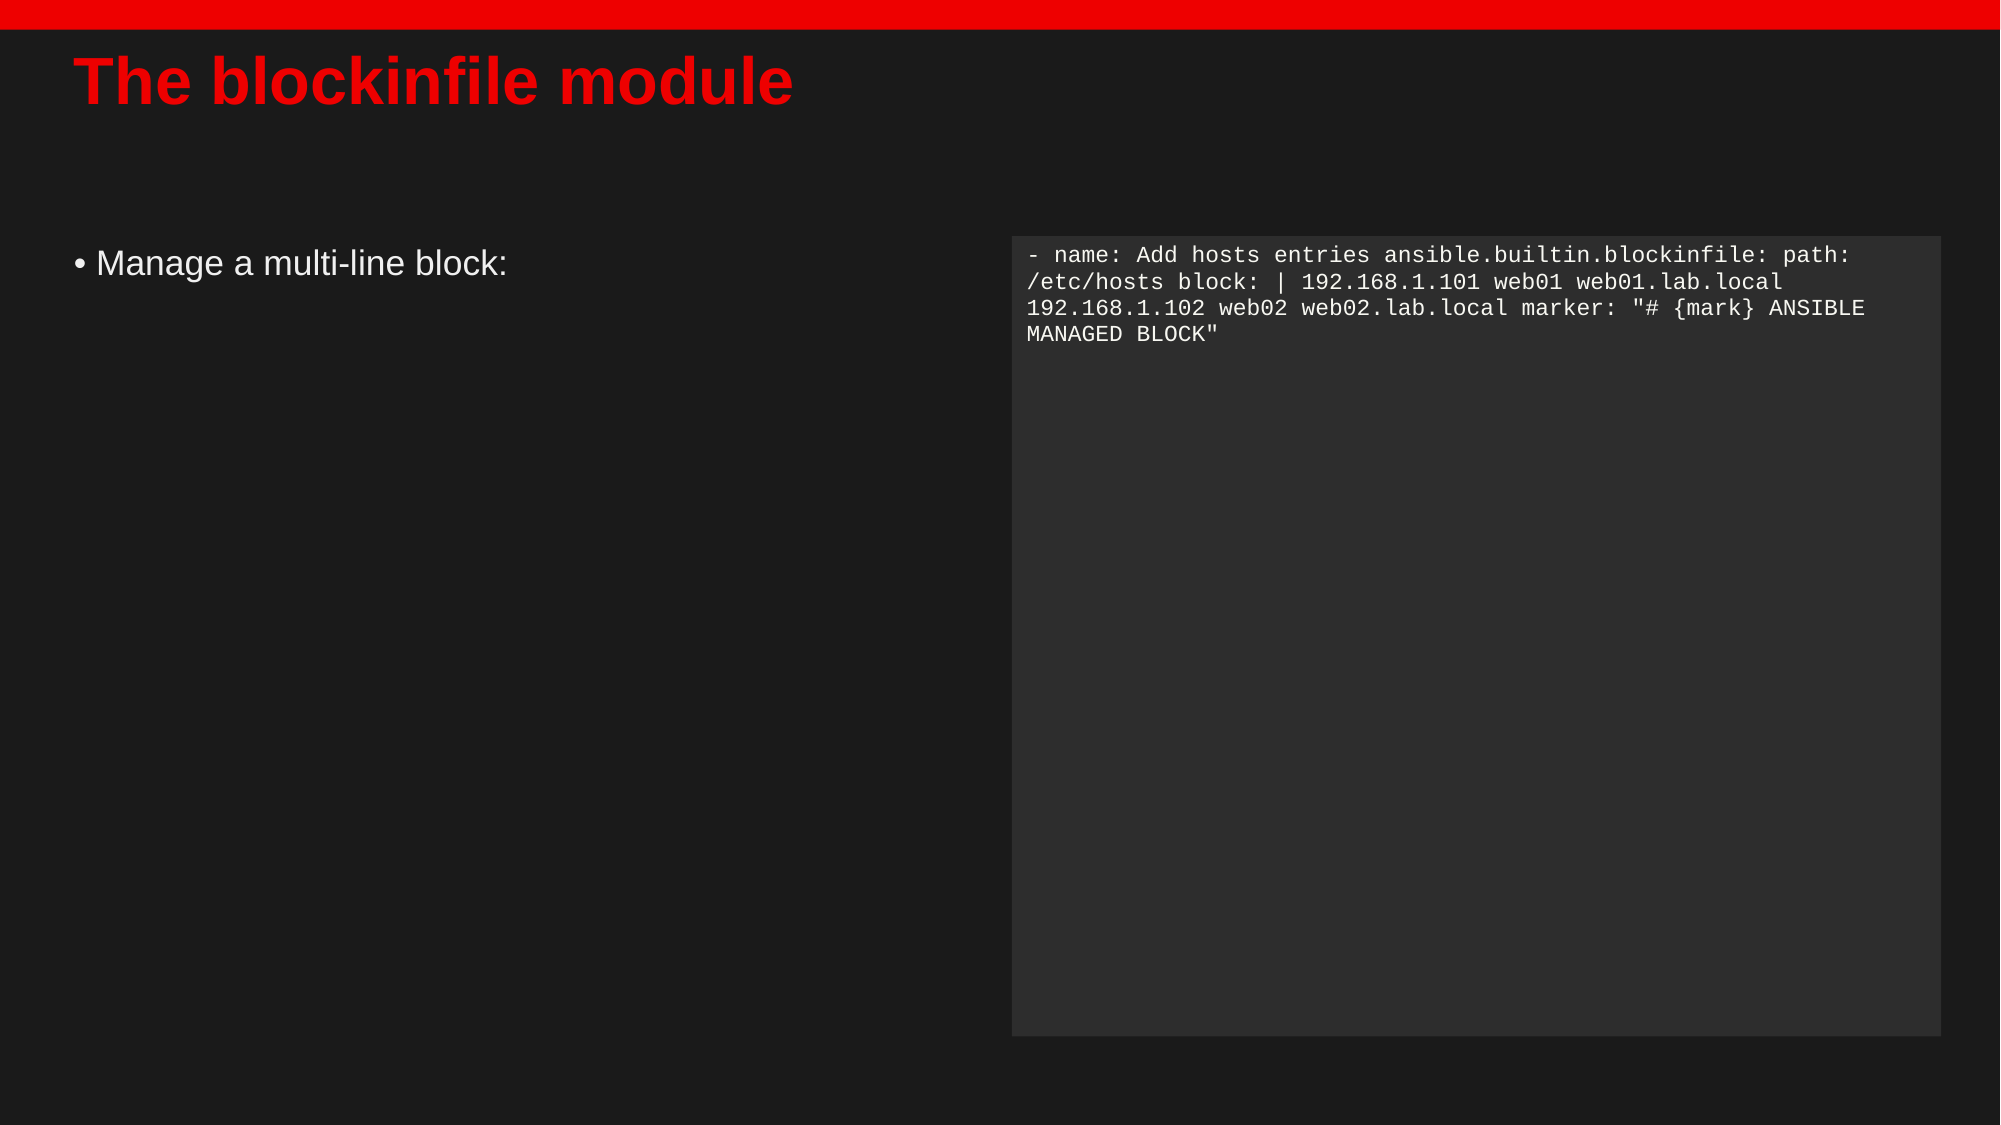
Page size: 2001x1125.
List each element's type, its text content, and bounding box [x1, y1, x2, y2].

text_box - name: Add hosts entries ansible.builtin.blockinfile: path: /etc/hosts block: | 192.168.1.101 web01 web01.lab.local 192.168.1.102 web02 web02.lab.local marker: "# {mark} ANSIBLE MANAGED BLOCK" [1011, 236, 1942, 1037]
text_box [0, 0, 2001, 30]
text_box • Manage a multi-line block: [59, 236, 989, 1037]
text_box The blockinfile module [59, 36, 1942, 208]
